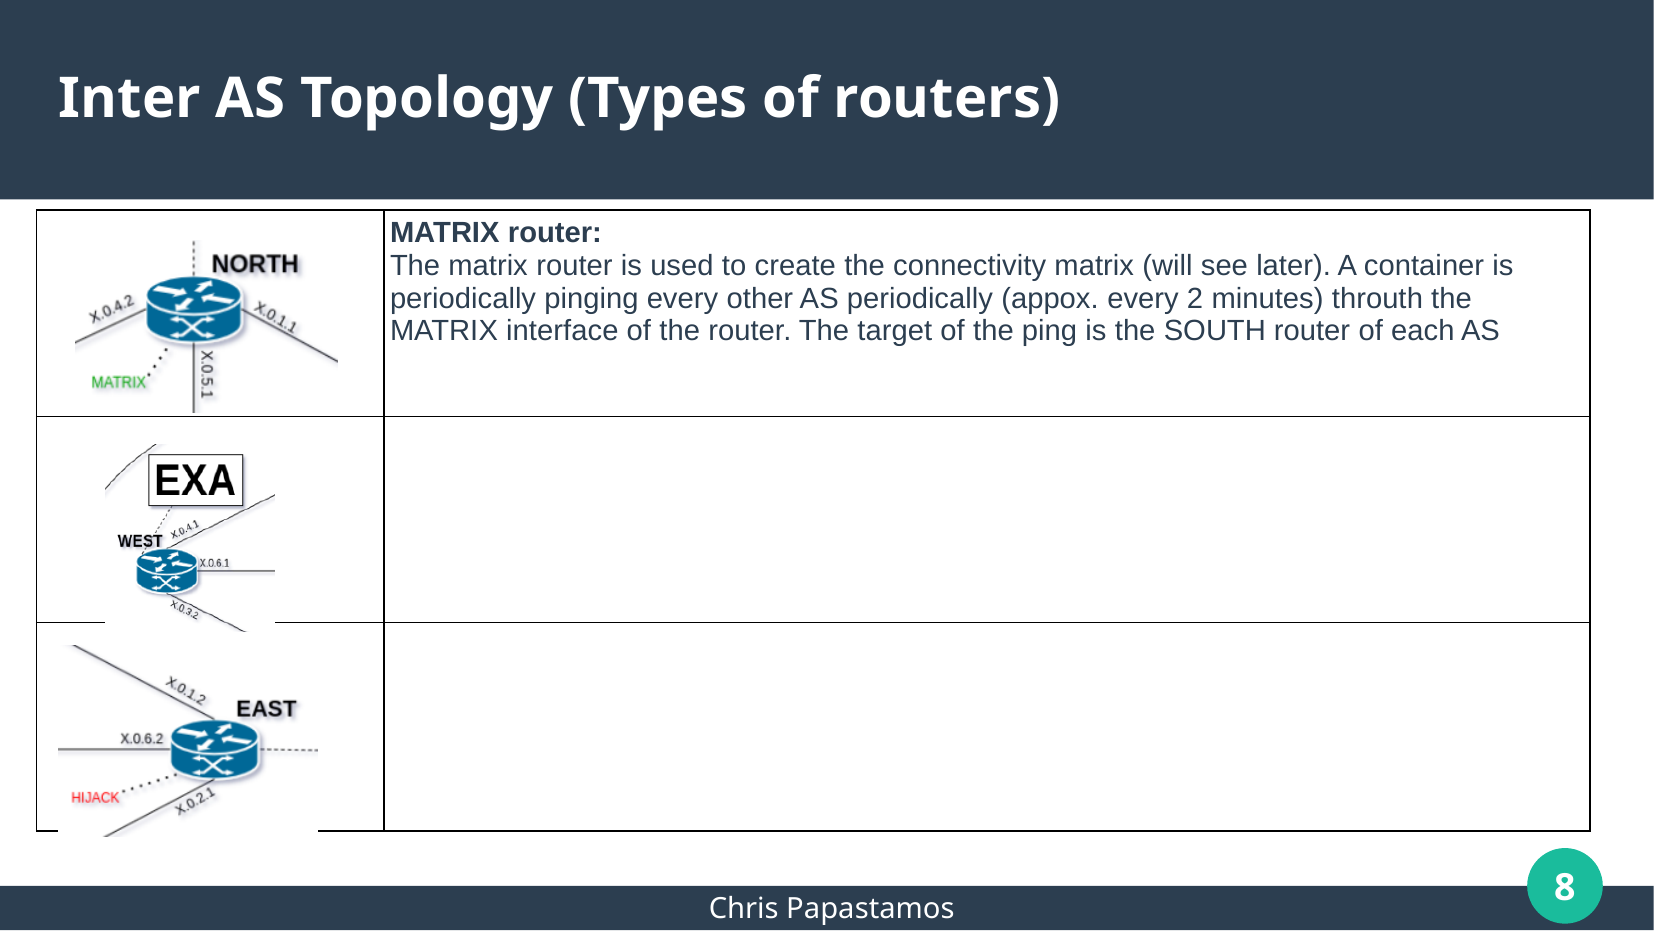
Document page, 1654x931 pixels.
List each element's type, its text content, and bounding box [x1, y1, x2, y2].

picture [58, 645, 318, 837]
text_box Chris Papastamos [638, 888, 1026, 926]
table_cell [385, 417, 1589, 622]
title Inter AS Topology (Types of routers) [59, 37, 1595, 155]
table_cell [37, 417, 383, 622]
table_header MATRIX router: The matrix router is used to create the connectivity matrix (will see later). A container is periodically pinging every other AS periodically (appox. every 2 minutes) throuth the MATRIX interface of the router. The target of the ping is the SOUTH router of each AS [385, 211, 1589, 416]
table_header [37, 211, 383, 416]
table_cell [37, 623, 383, 830]
table_cell [385, 623, 1589, 830]
picture [105, 444, 275, 632]
picture [75, 240, 338, 413]
